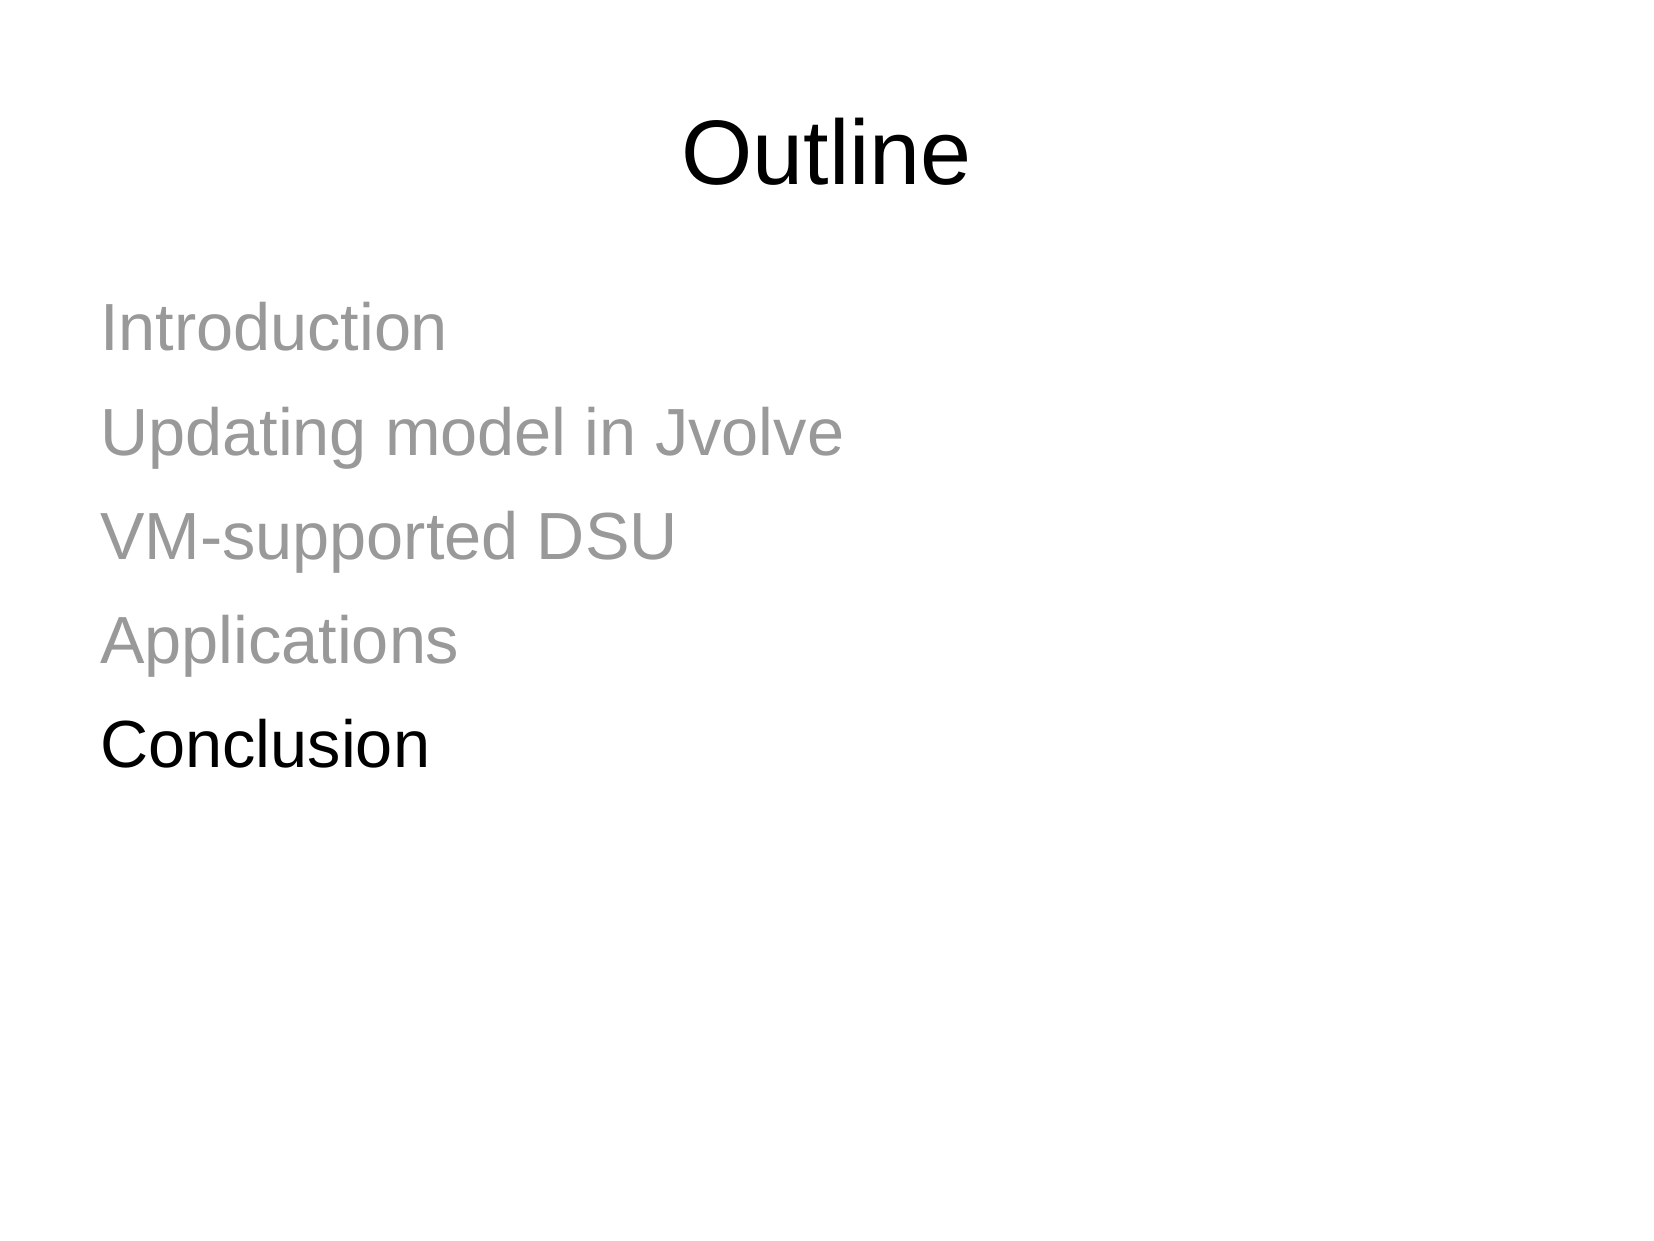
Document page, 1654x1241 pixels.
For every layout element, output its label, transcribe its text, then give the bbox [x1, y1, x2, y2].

list Introduction Updating model in Jvolve VM-supported DSU Applications Conclusion [82, 290, 1571, 1094]
title Outline [82, 56, 1571, 250]
